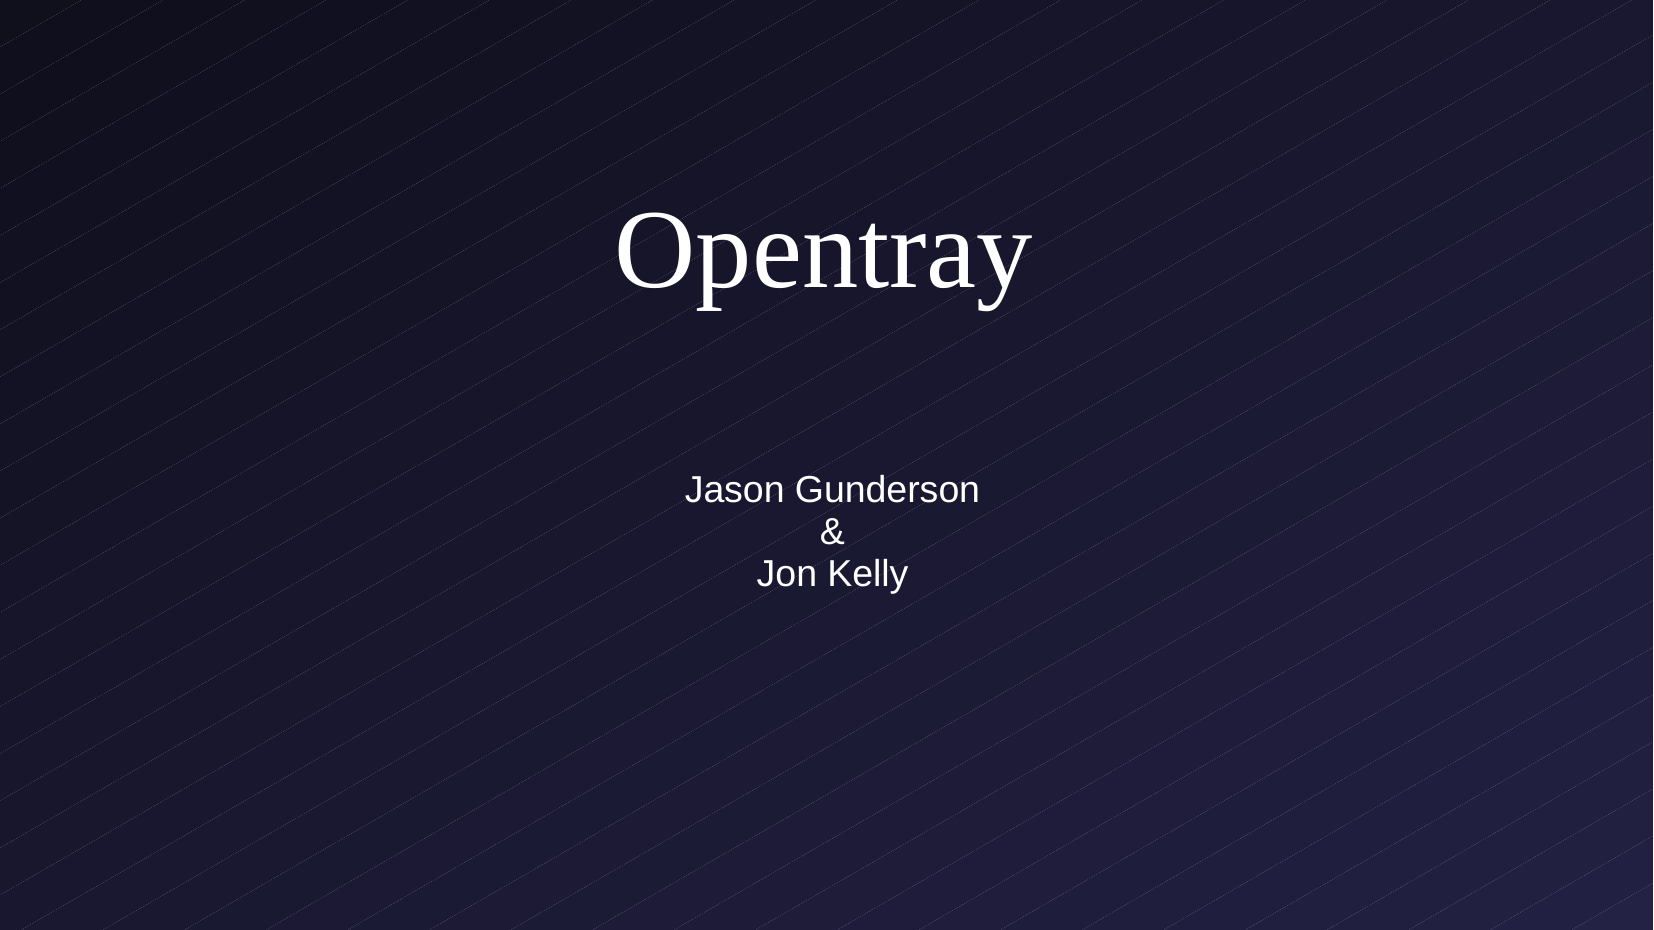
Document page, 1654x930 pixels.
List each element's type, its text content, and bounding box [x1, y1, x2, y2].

text_box Jason Gunderson & Jon Kelly [570, 461, 1096, 603]
text_box Opentray [600, 180, 1126, 321]
